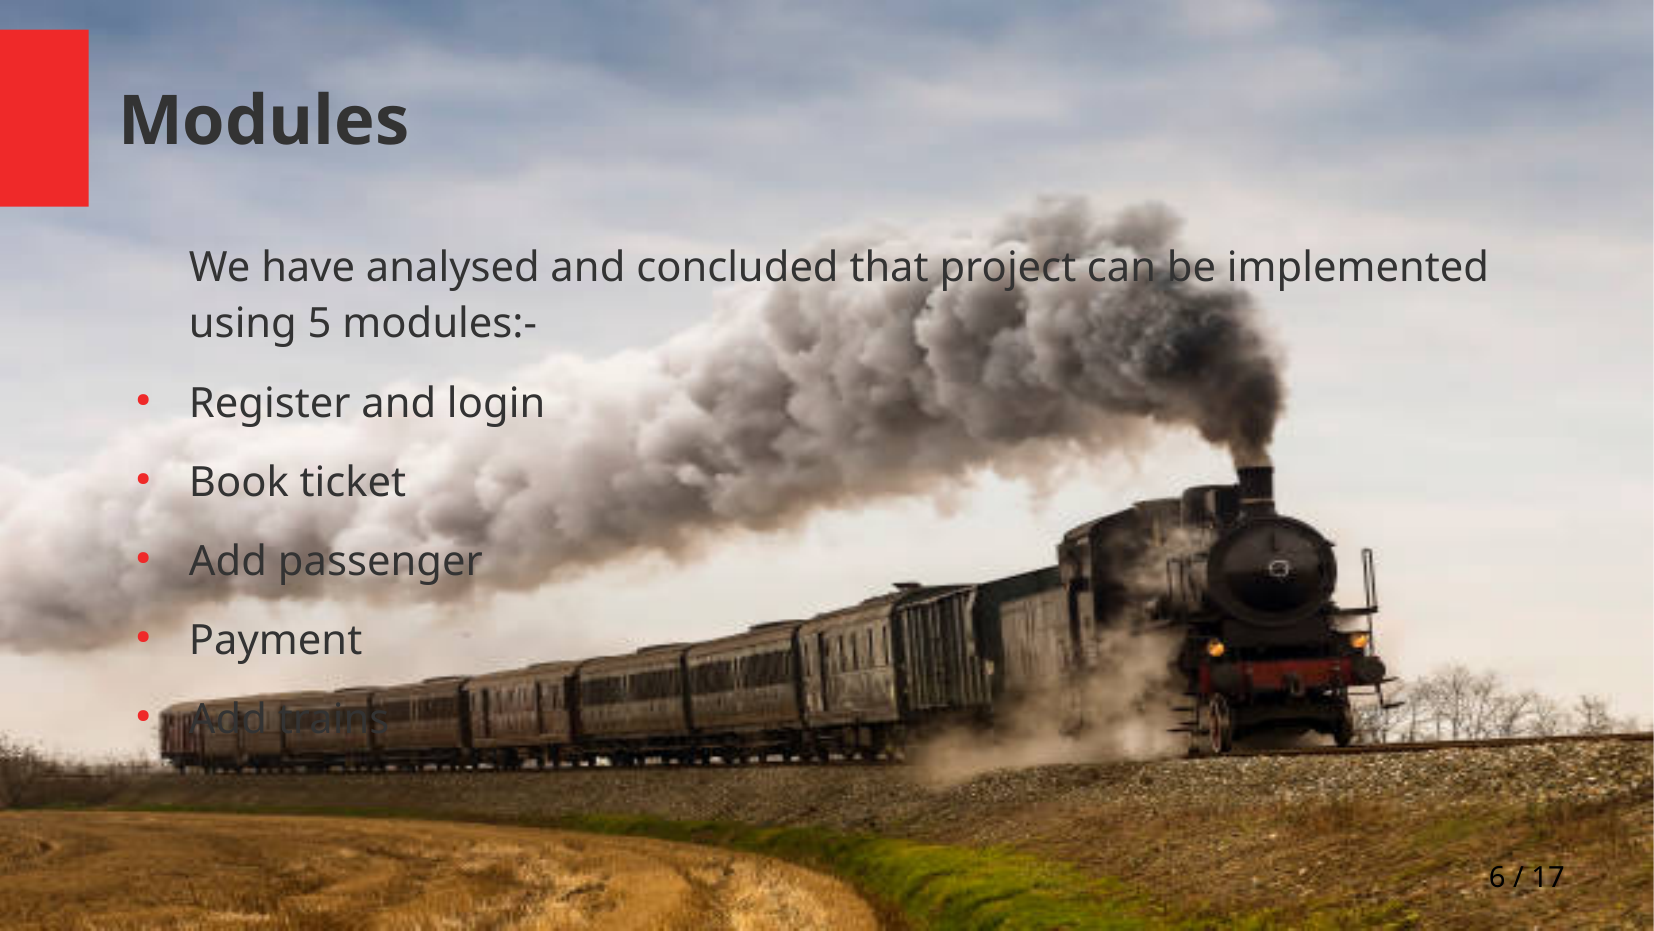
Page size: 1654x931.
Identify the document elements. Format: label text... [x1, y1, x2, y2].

title Modules [118, 29, 1595, 207]
list We have analysed and concluded that project can be implemented using 5 modules:- Register and login Book ticket Add passenger Payment Add trains [118, 236, 1595, 857]
picture [0, 0, 1654, 931]
